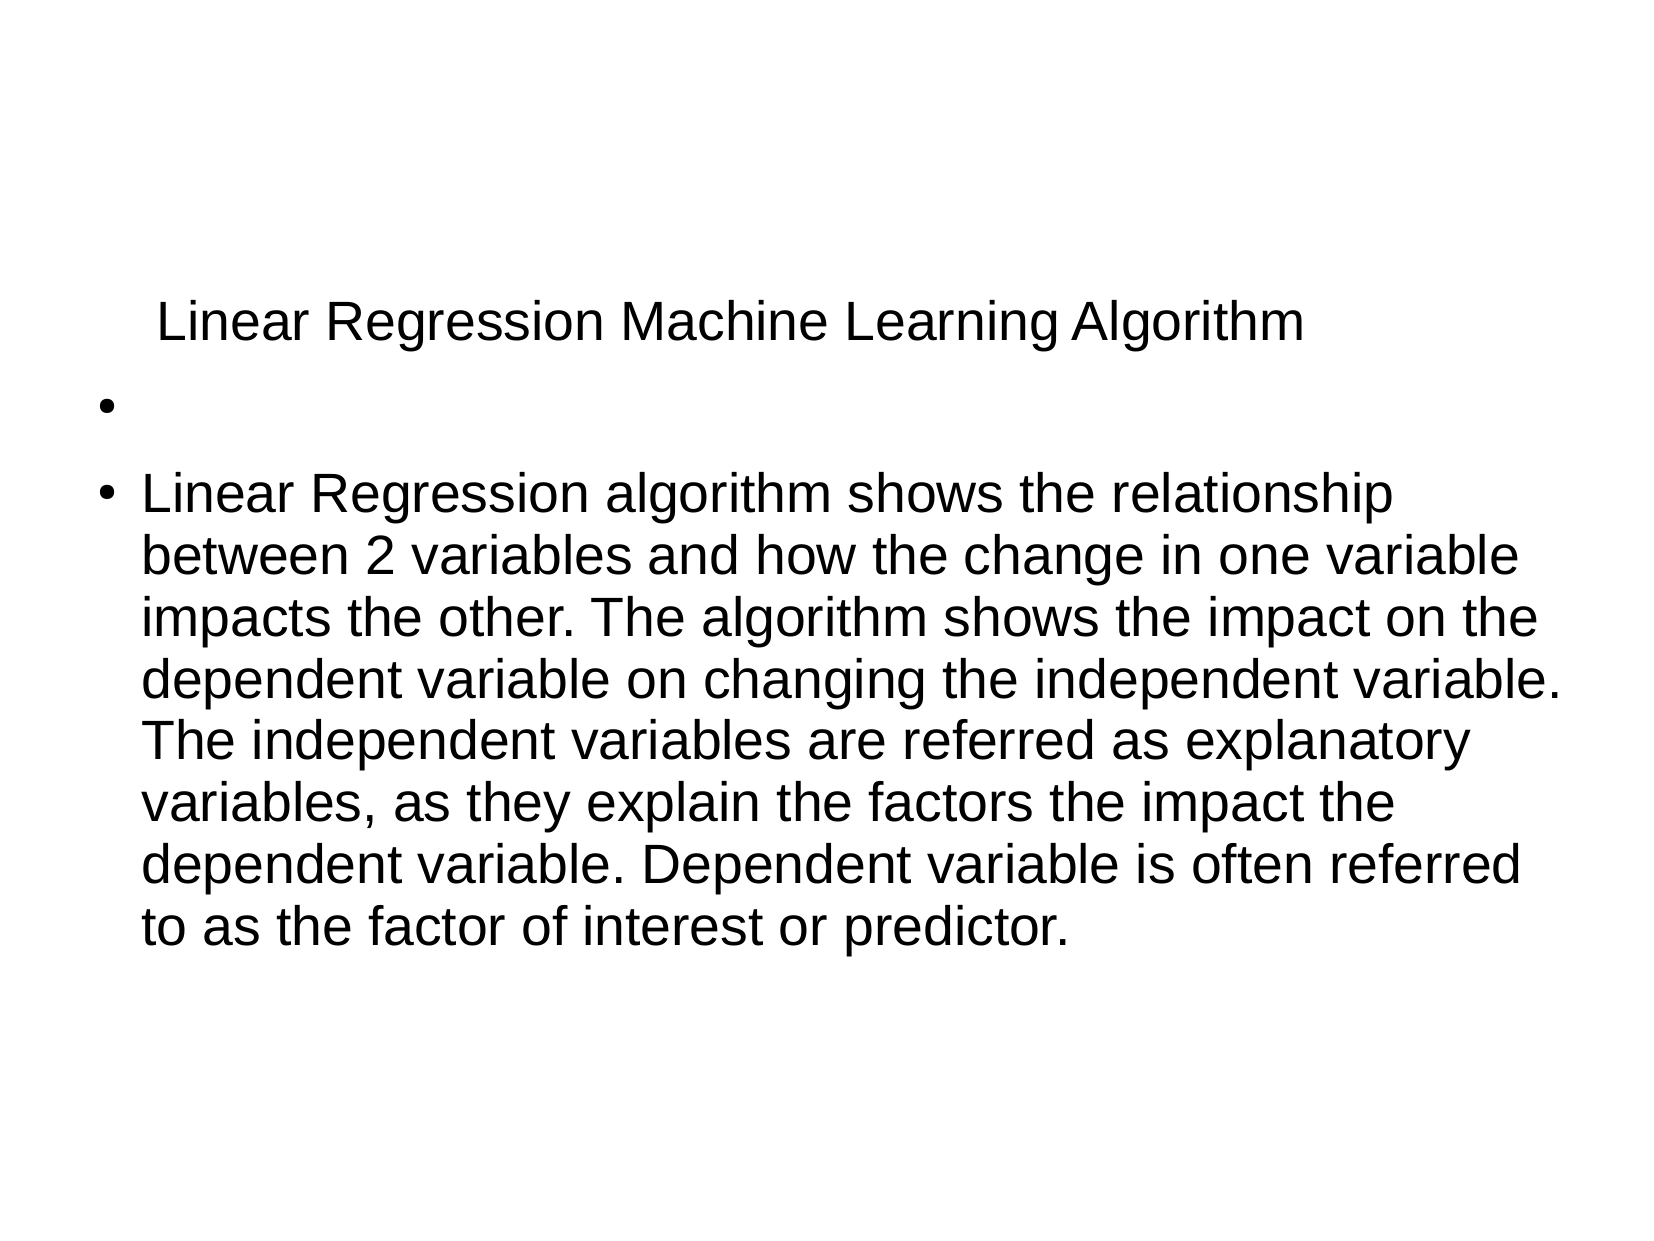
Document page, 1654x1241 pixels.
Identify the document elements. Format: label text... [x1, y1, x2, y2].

list Linear Regression Machine Learning Algorithm Linear Regression algorithm shows the relationship between 2 variables and how the change in one variable impacts the other. The algorithm shows the impact on the dependent variable on changing the independent variable. The independent variables are referred as explanatory variables, as they explain the factors the impact the dependent variable. Dependent variable is often referred to as the factor of interest or predictor. [82, 290, 1571, 1010]
